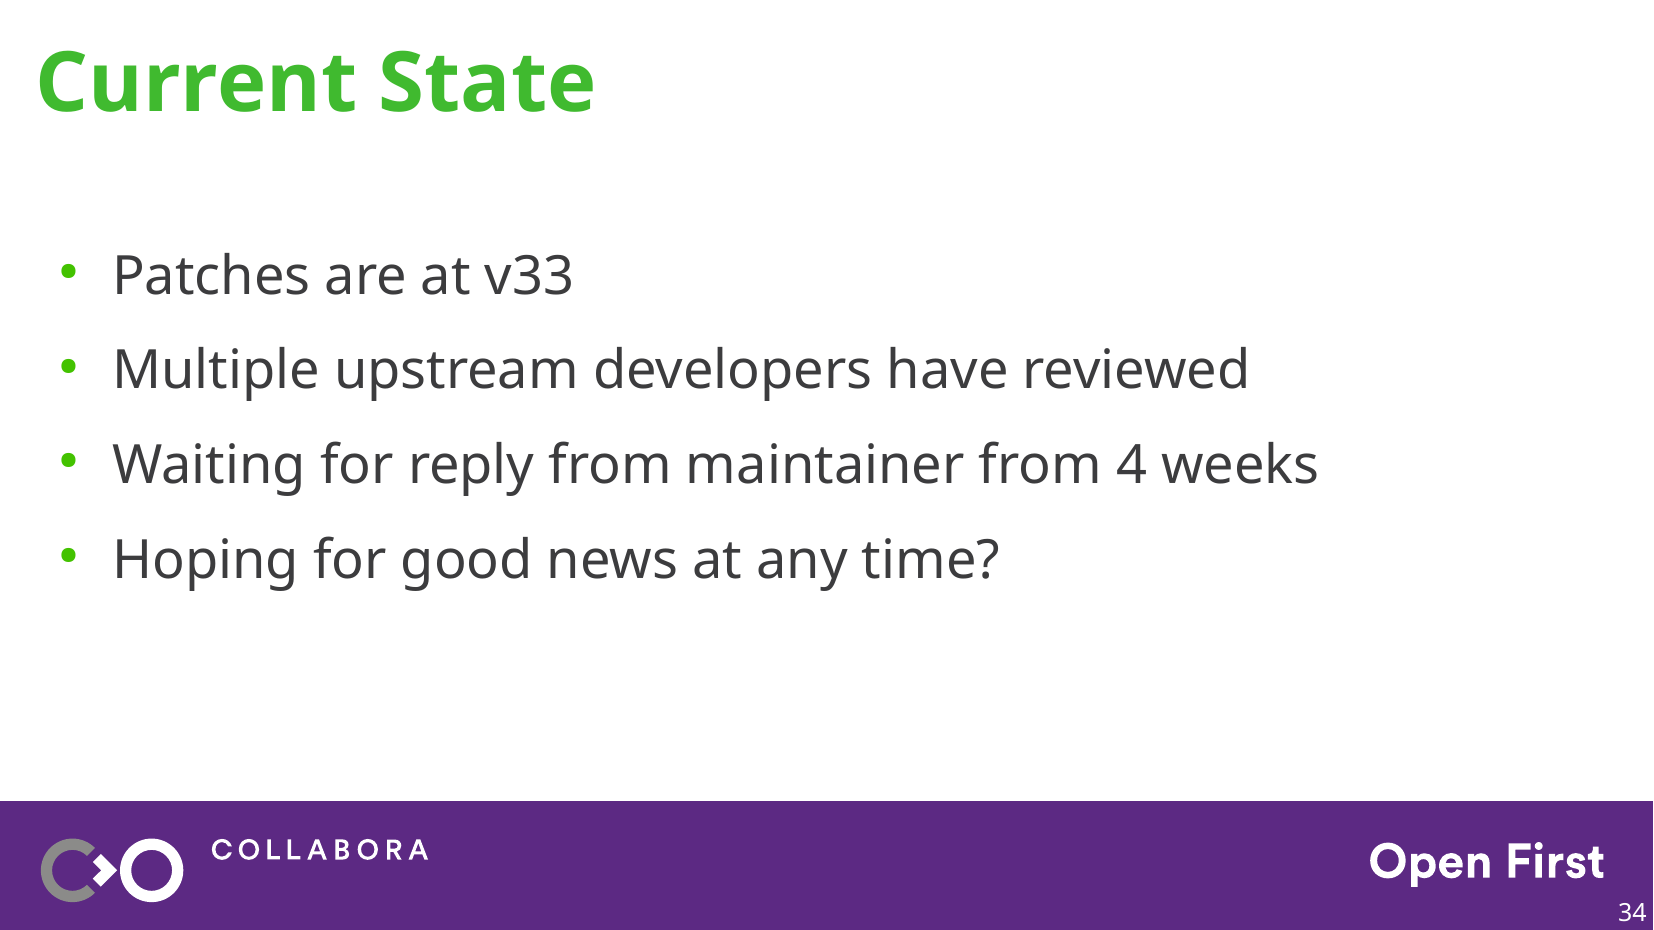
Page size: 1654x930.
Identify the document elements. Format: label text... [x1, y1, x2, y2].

list Patches are at v33 Multiple upstream developers have reviewed Waiting for reply from maintainer from 4 weeks Hoping for good news at any time? [41, 240, 1613, 804]
title Current State [35, 28, 1608, 192]
